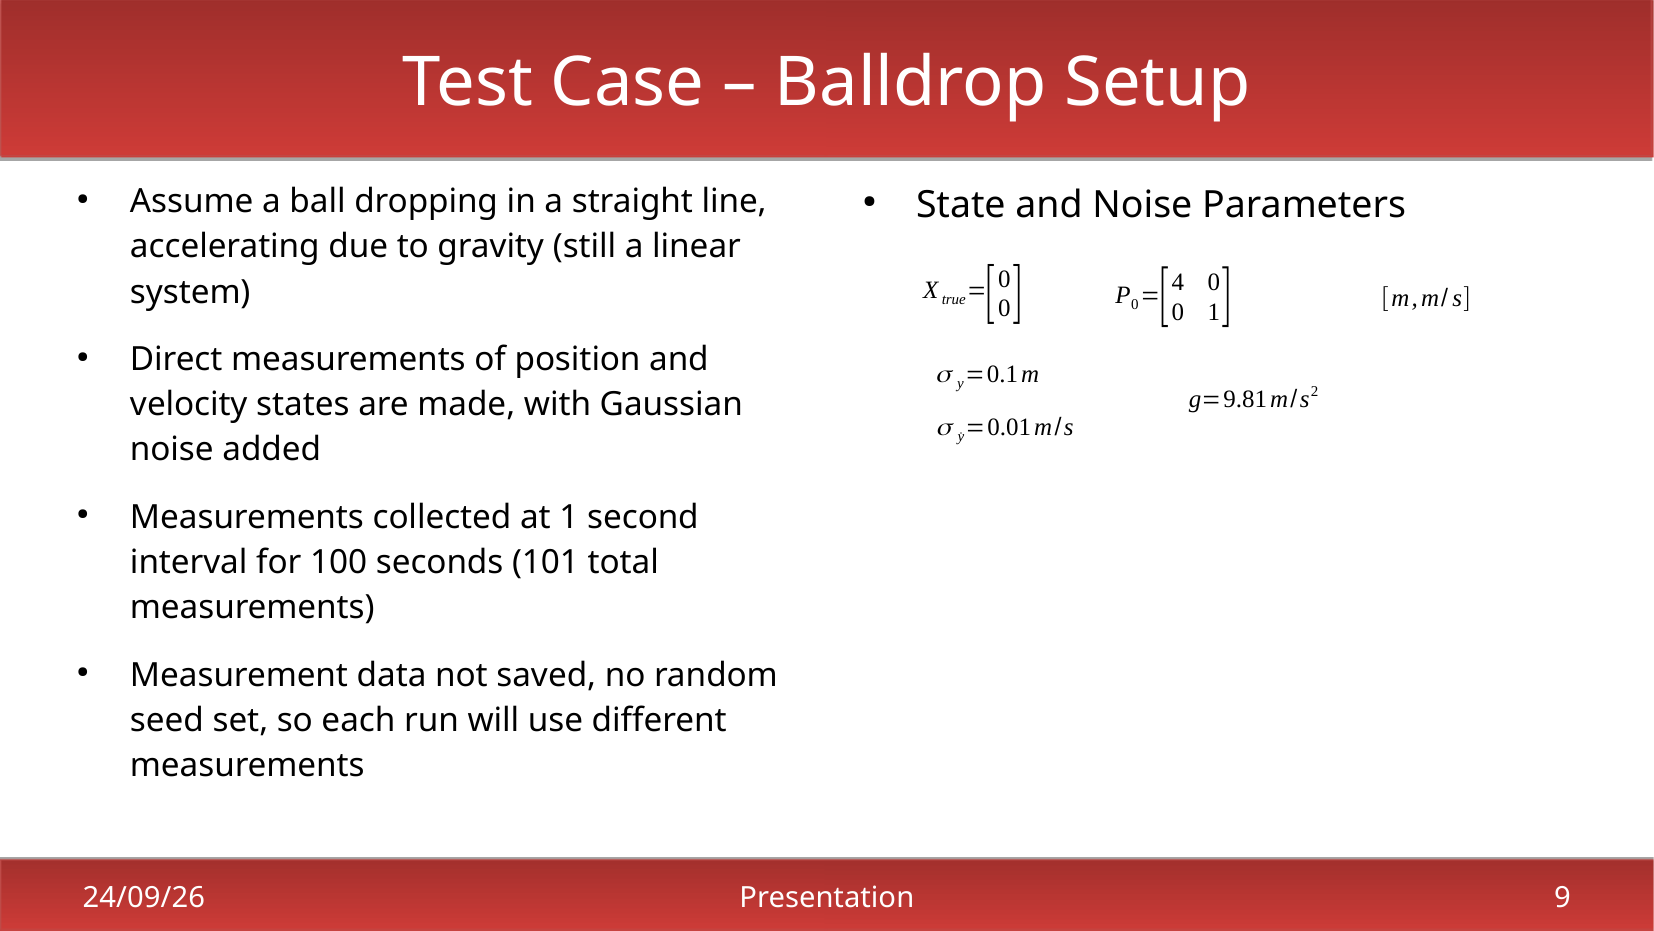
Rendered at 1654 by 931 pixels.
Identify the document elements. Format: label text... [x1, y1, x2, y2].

chart [928, 360, 1045, 393]
chart [1181, 382, 1324, 414]
list Assume a ball dropping in a straight line, accelerating due to gravity (still a linear system) Direct measurements of position and velocity states are made, with Gaussian noise added Measurements collected at 1 second interval for 100 seconds (101 total measurements) Measurement data not saved, no random seed set, so each run will use different measurements [59, 177, 809, 792]
chart [1375, 284, 1477, 313]
chart [1107, 265, 1239, 330]
chart [929, 413, 1081, 445]
title Test Case – Balldrop Setup [59, 23, 1595, 133]
picture [0, 857, 1654, 931]
chart [915, 262, 1029, 325]
list State and Noise Parameters [845, 177, 1595, 792]
picture [0, 0, 1654, 161]
